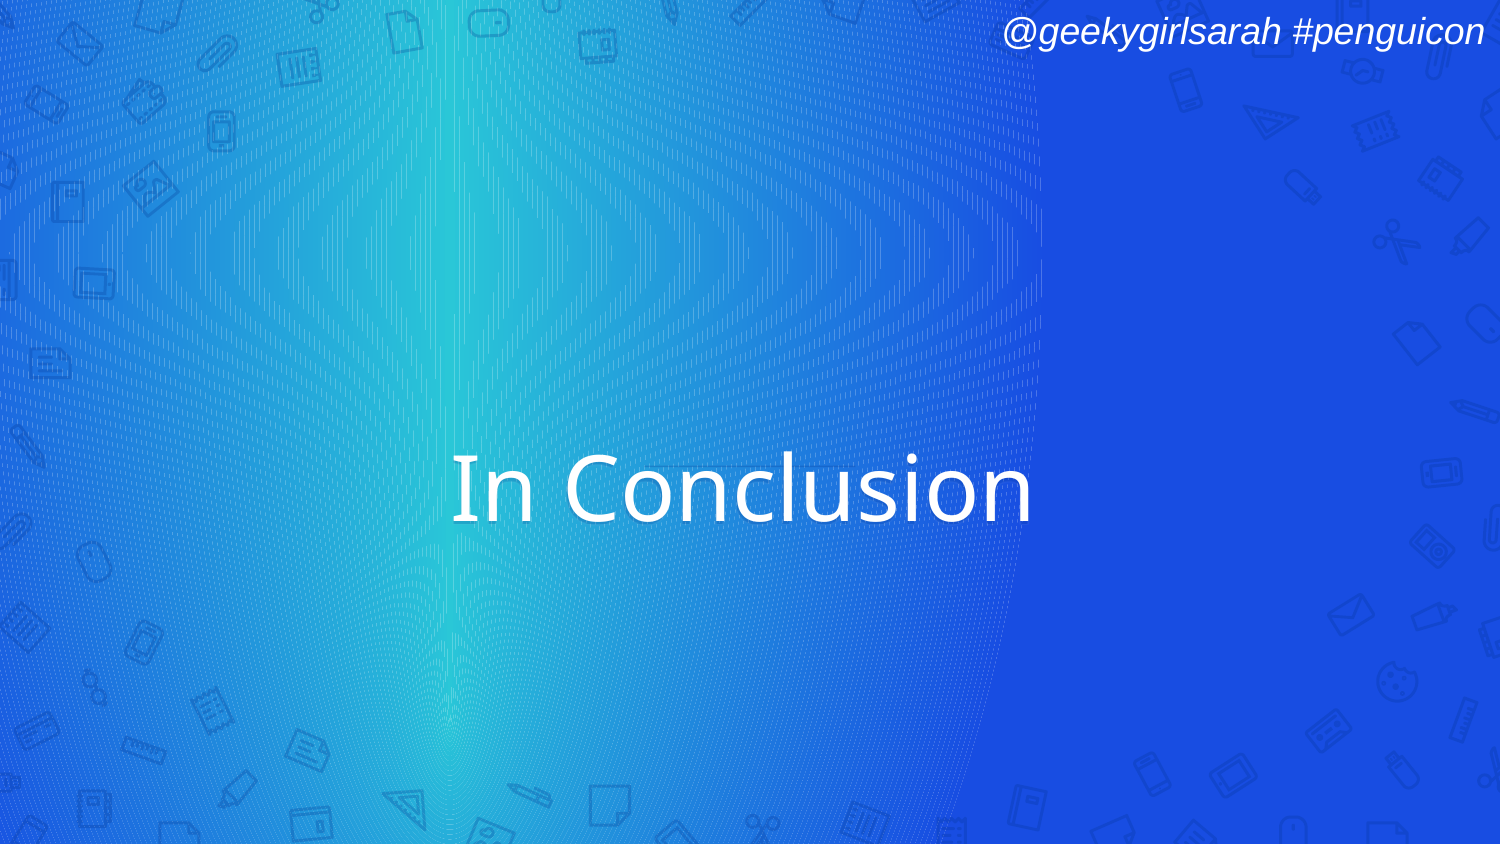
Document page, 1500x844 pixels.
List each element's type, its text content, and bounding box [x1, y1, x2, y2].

title In Conclusion [12, 365, 1475, 556]
